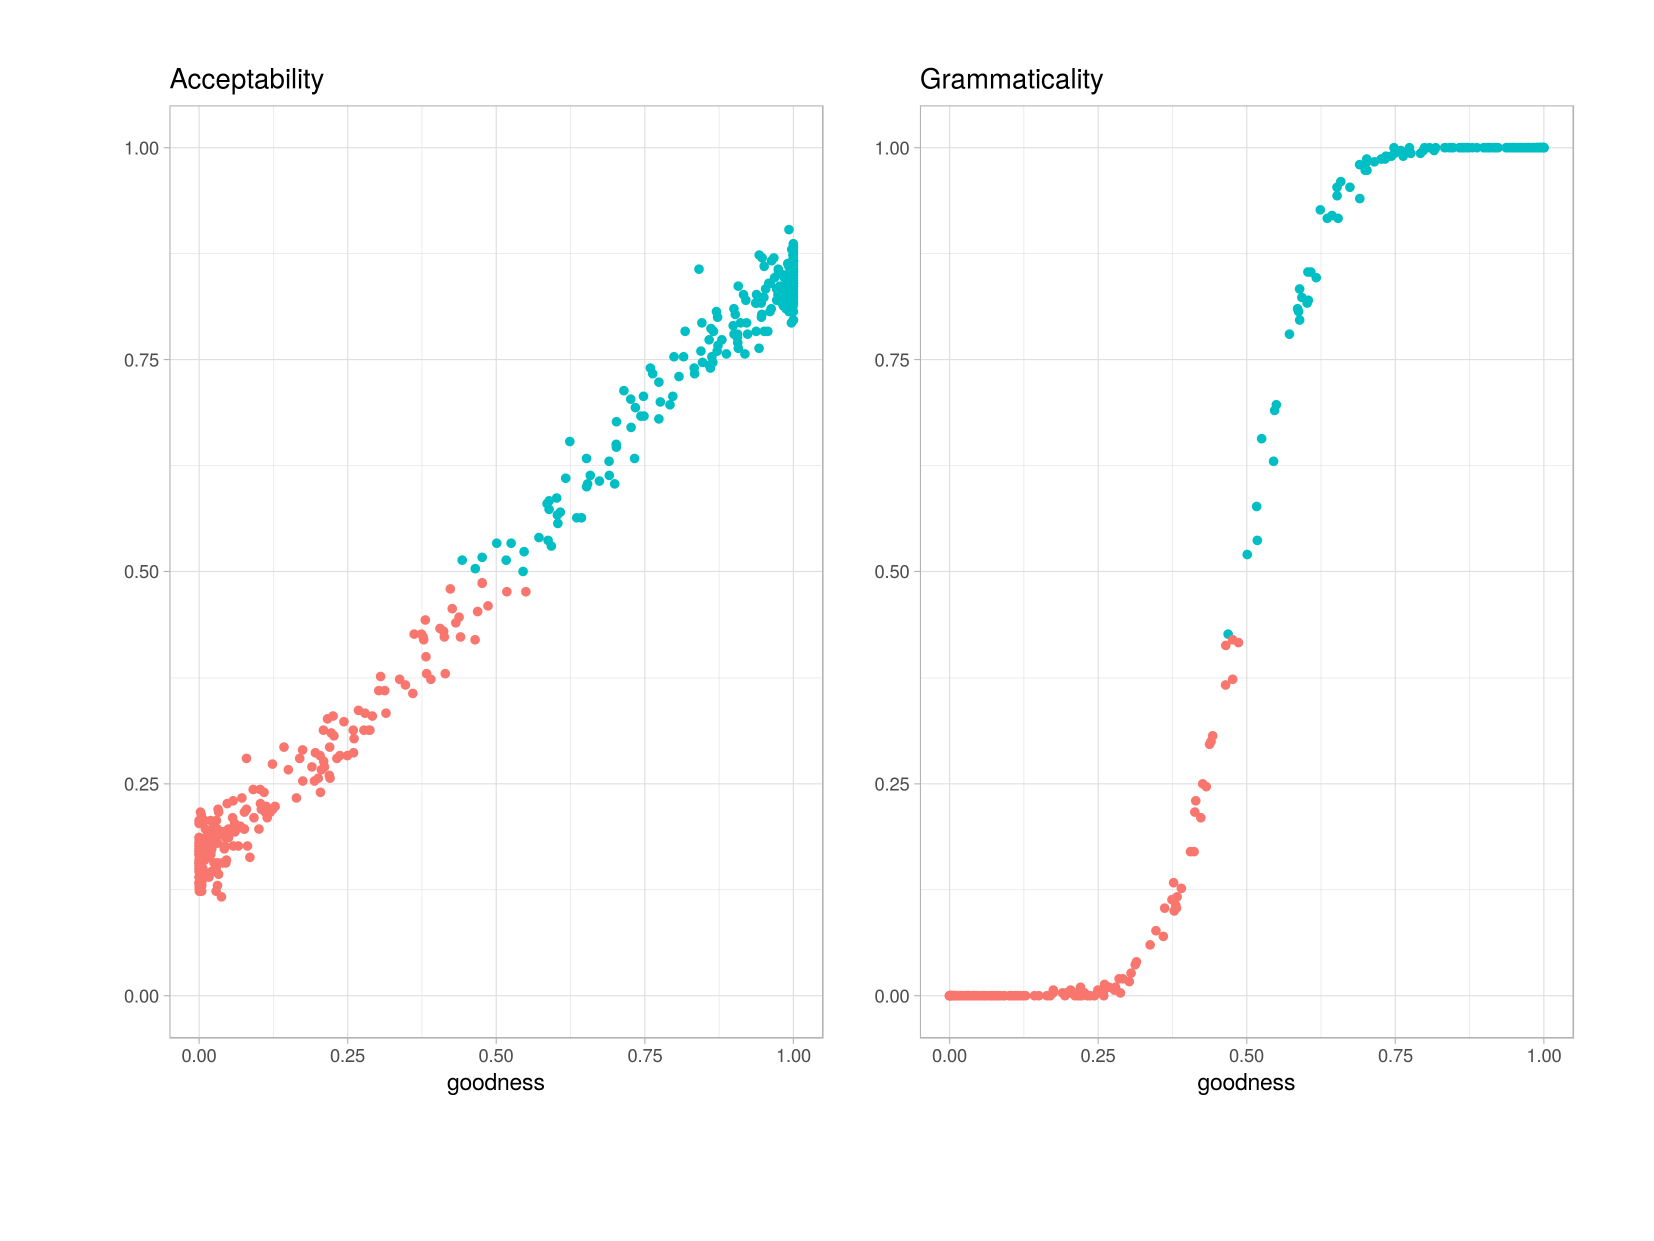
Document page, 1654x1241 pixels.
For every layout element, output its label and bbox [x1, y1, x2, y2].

picture [84, 56, 1585, 1107]
